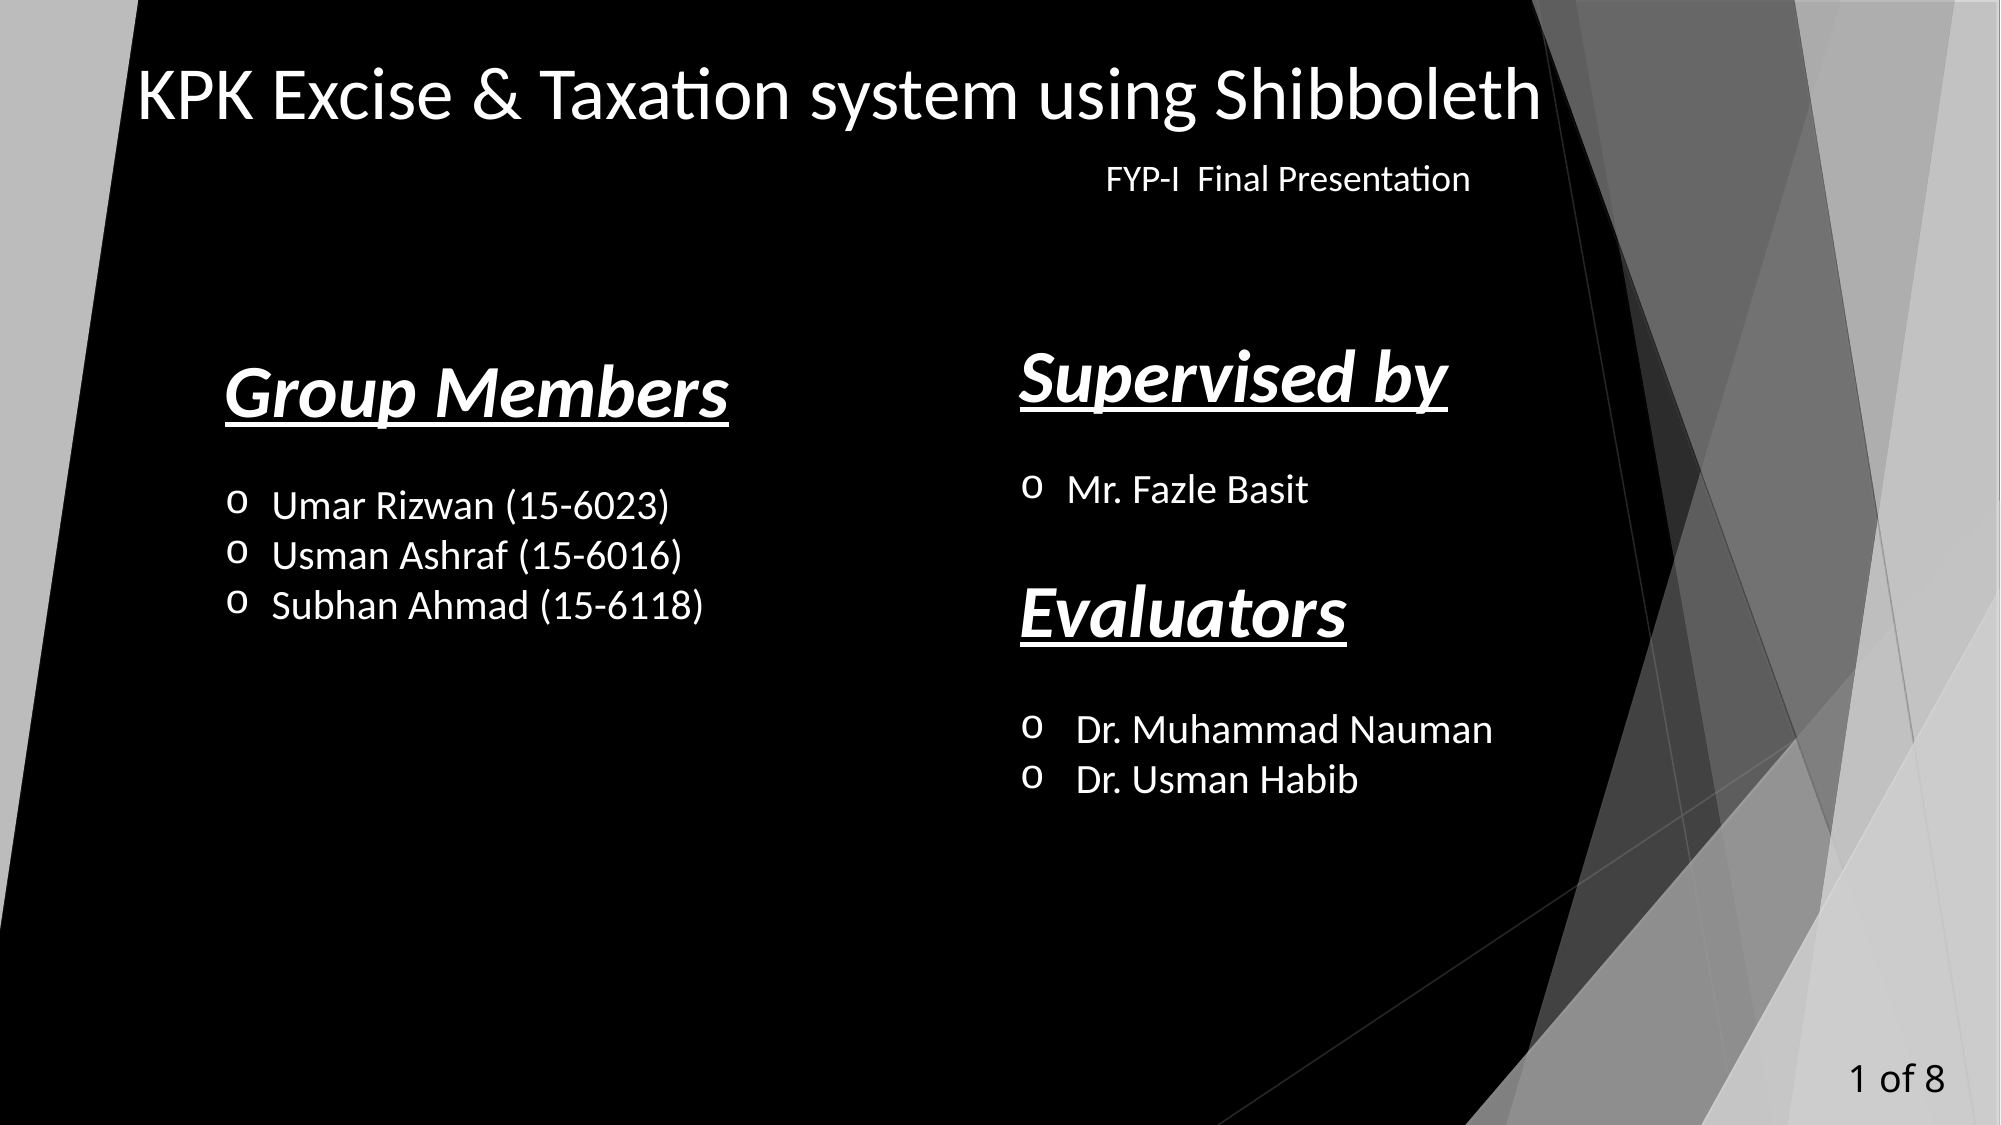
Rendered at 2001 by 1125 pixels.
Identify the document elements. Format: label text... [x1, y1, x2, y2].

text_box KPK Excise & Taxation system using Shibboleth [102, 20, 1624, 256]
text_box 1 of 8 [1813, 1047, 2000, 1108]
text_box Supervised by Mr. Fazle Basit Evaluators Dr. Muhammad Nauman Dr. Usman Habib [1004, 319, 1537, 810]
text_box Group Members Umar Rizwan (15-6023) Usman Ashraf (15-6016) Subhan Ahmad (15-6118) [210, 335, 856, 681]
text_box FYP-I Final Presentation [1624, 146, 2000, 207]
